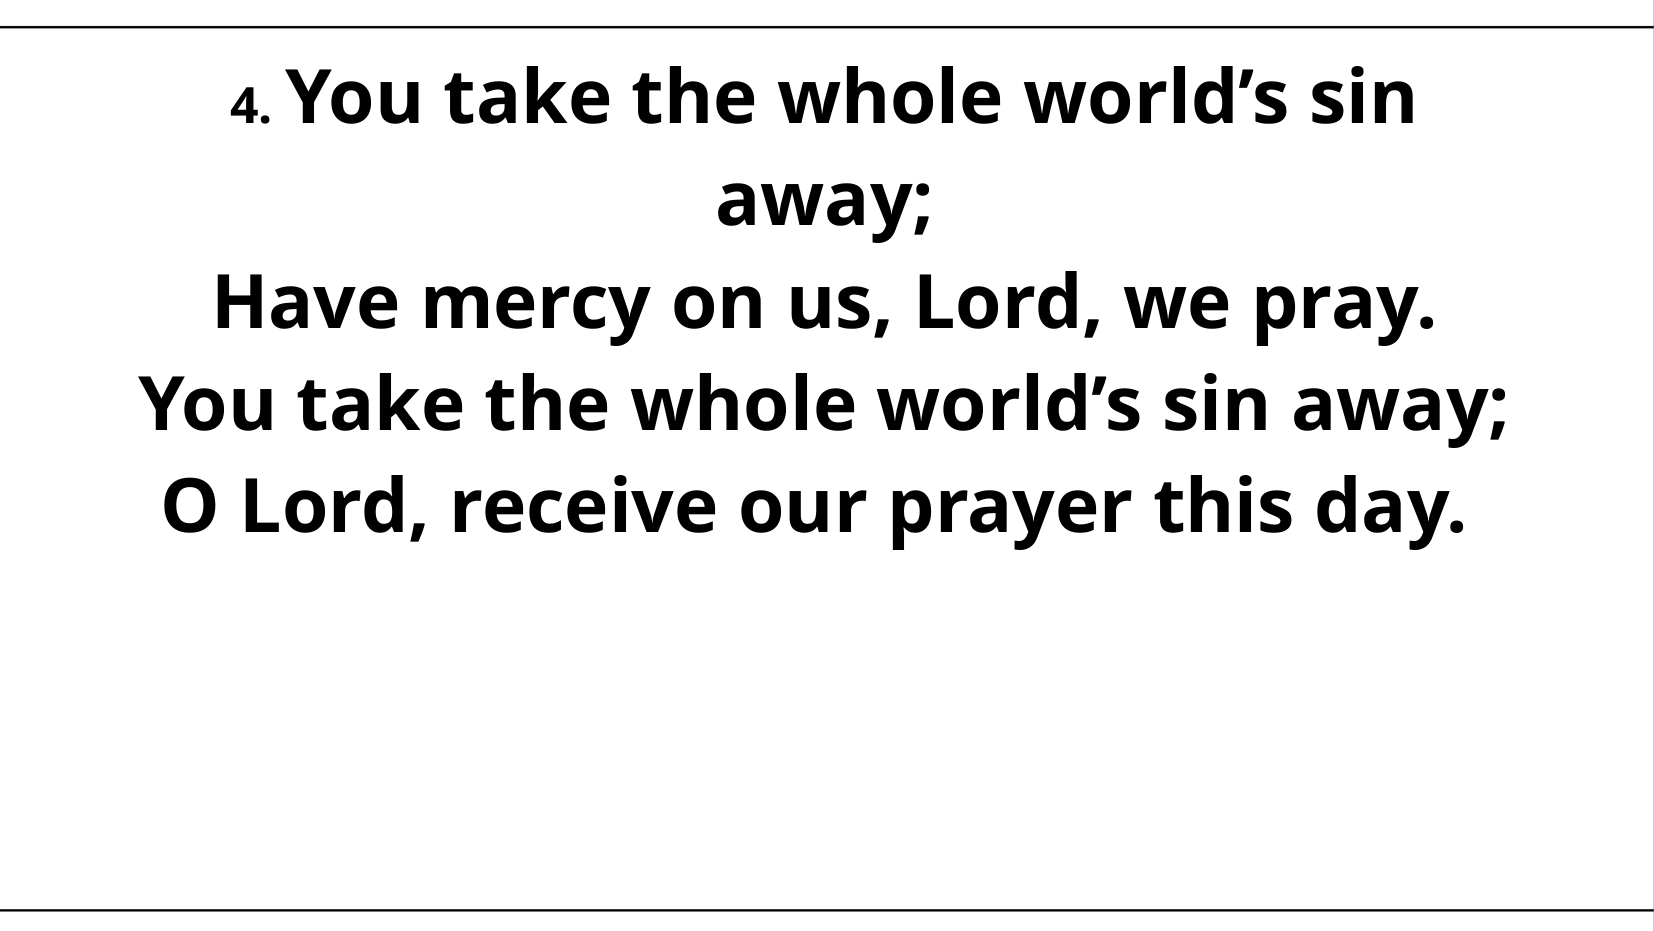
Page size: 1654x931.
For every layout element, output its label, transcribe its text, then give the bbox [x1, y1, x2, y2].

text_box 4. You take the whole world’s sin away; Have mercy on us, Lord, we pray. You take the whole world’s sin away; O Lord, receive our prayer this day. [105, 35, 1546, 451]
picture [0, 0, 1654, 931]
